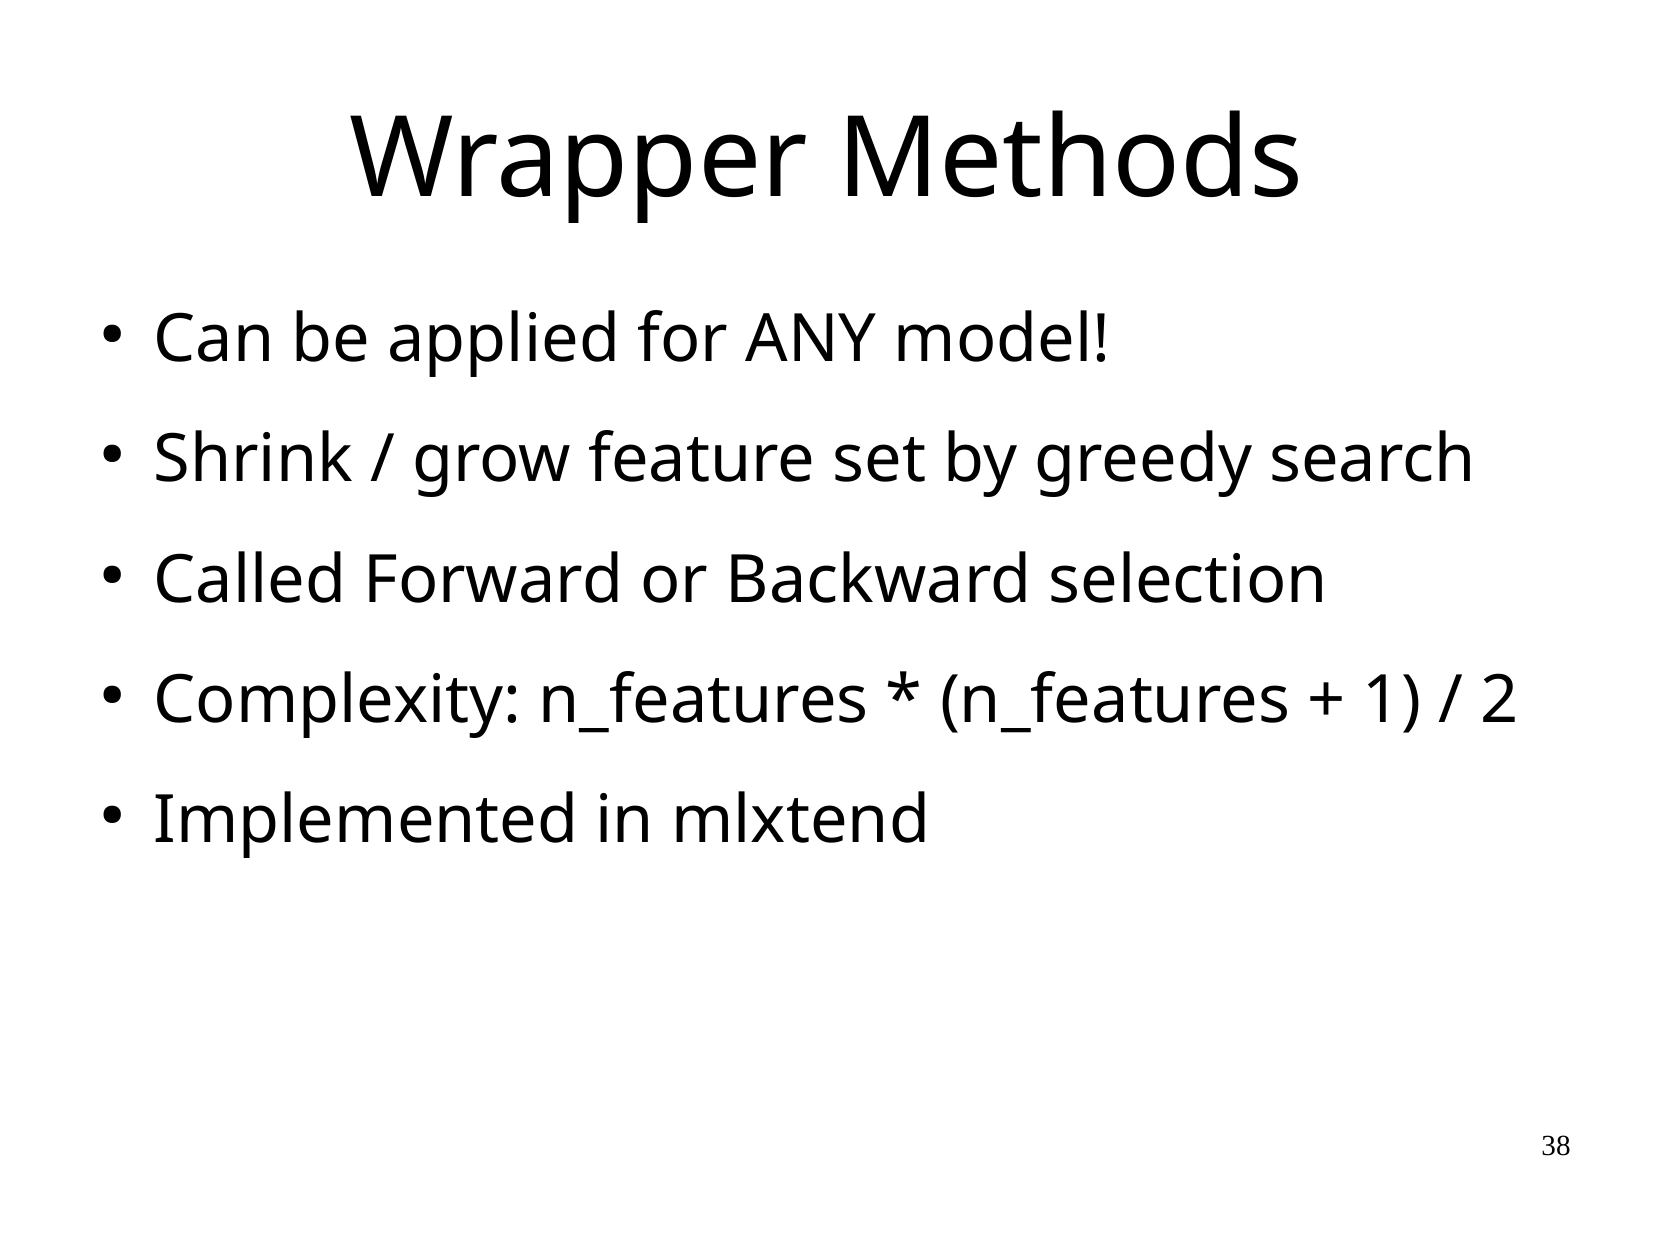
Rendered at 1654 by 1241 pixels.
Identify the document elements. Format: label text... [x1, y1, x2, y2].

list Can be applied for ANY model! Shrink / grow feature set by greedy search Called Forward or Backward selection Complexity: n_features * (n_features + 1) / 2 Implemented in mlxtend [82, 290, 1571, 1010]
title Wrapper Methods [82, 49, 1571, 257]
